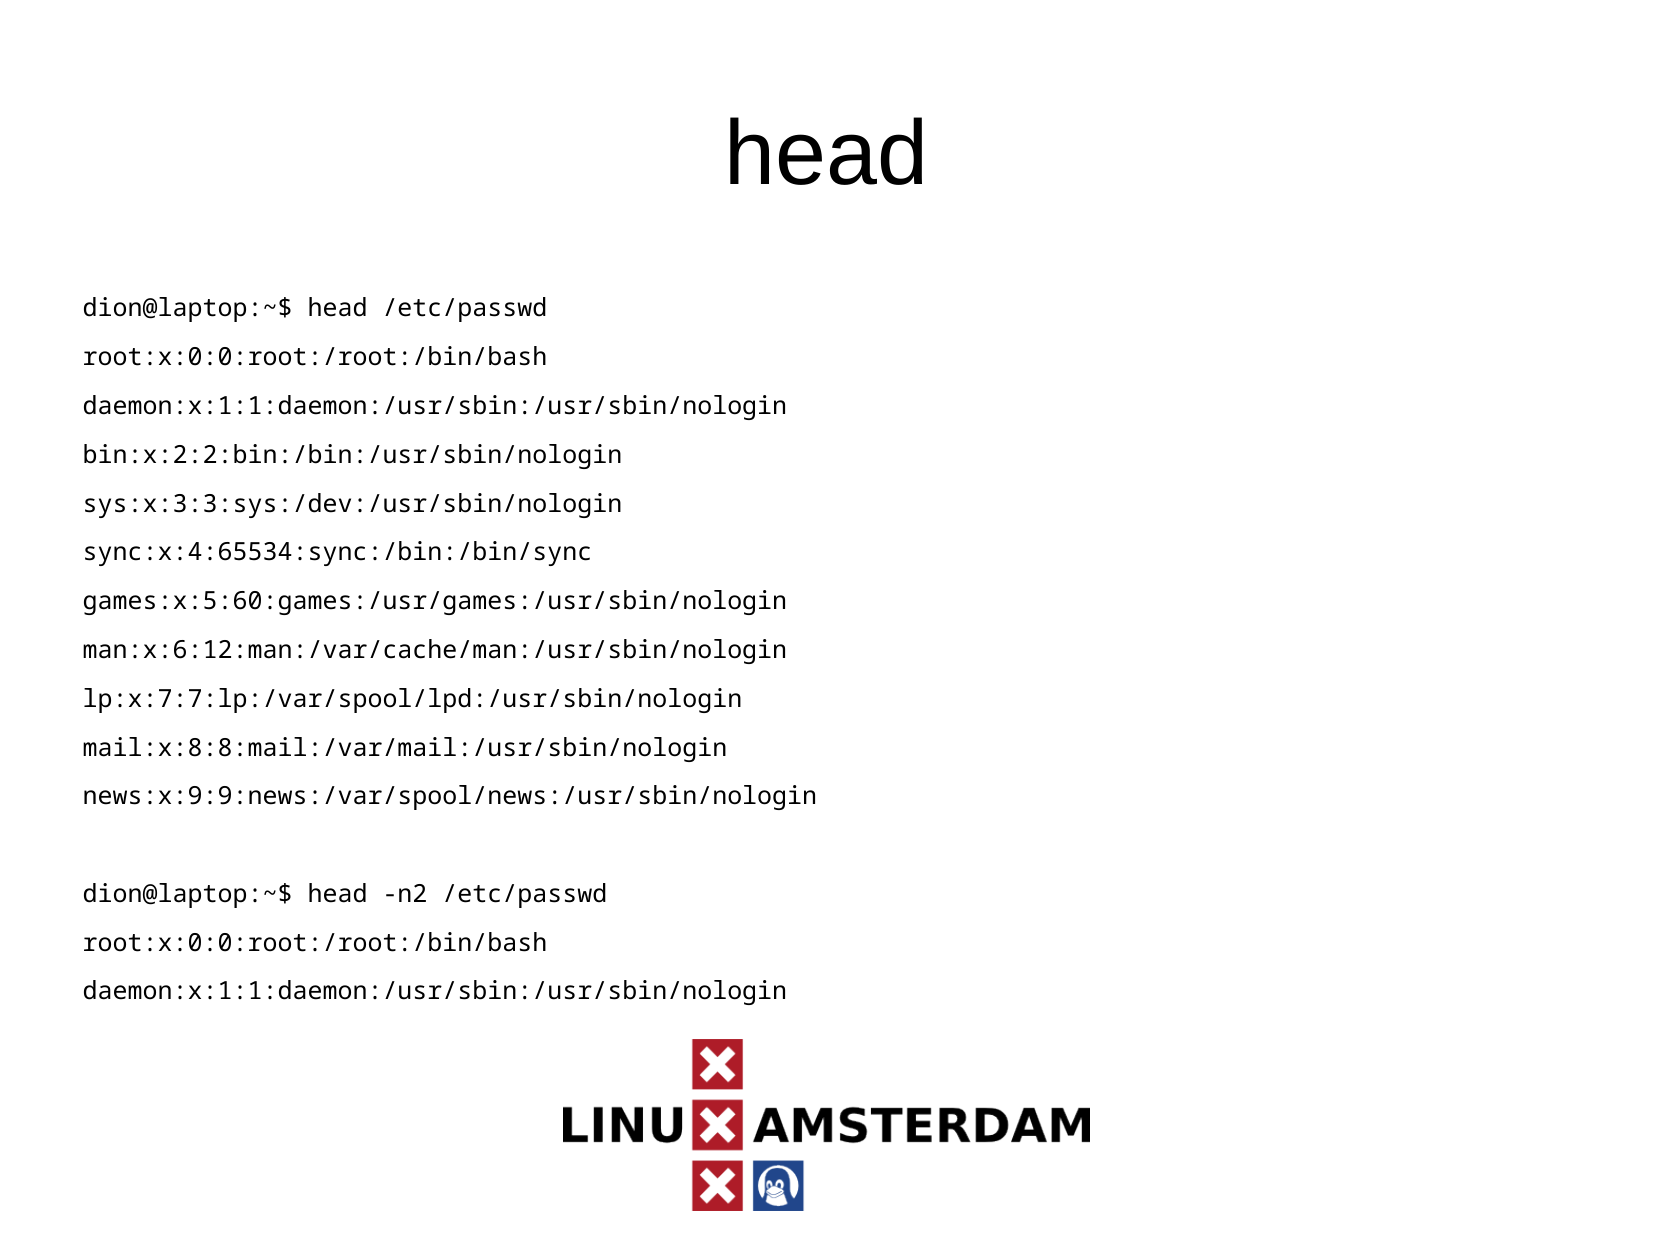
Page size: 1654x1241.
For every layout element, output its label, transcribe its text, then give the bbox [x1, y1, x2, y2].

list dion@laptop:~$ head /etc/passwd root:x:0:0:root:/root:/bin/bash daemon:x:1:1:daemon:/usr/sbin:/usr/sbin/nologin bin:x:2:2:bin:/bin:/usr/sbin/nologin sys:x:3:3:sys:/dev:/usr/sbin/nologin sync:x:4:65534:sync:/bin:/bin/sync games:x:5:60:games:/usr/games:/usr/sbin/nologin man:x:6:12:man:/var/cache/man:/usr/sbin/nologin lp:x:7:7:lp:/var/spool/lpd:/usr/sbin/nologin mail:x:8:8:mail:/var/mail:/usr/sbin/nologin news:x:9:9:news:/var/spool/news:/usr/sbin/nologin dion@laptop:~$ head -n2 /etc/passwd root:x:0:0:root:/root:/bin/bash daemon:x:1:1:daemon:/usr/sbin:/usr/sbin/nologin [82, 290, 1571, 1010]
title head [82, 49, 1571, 257]
picture [563, 1039, 1090, 1211]
